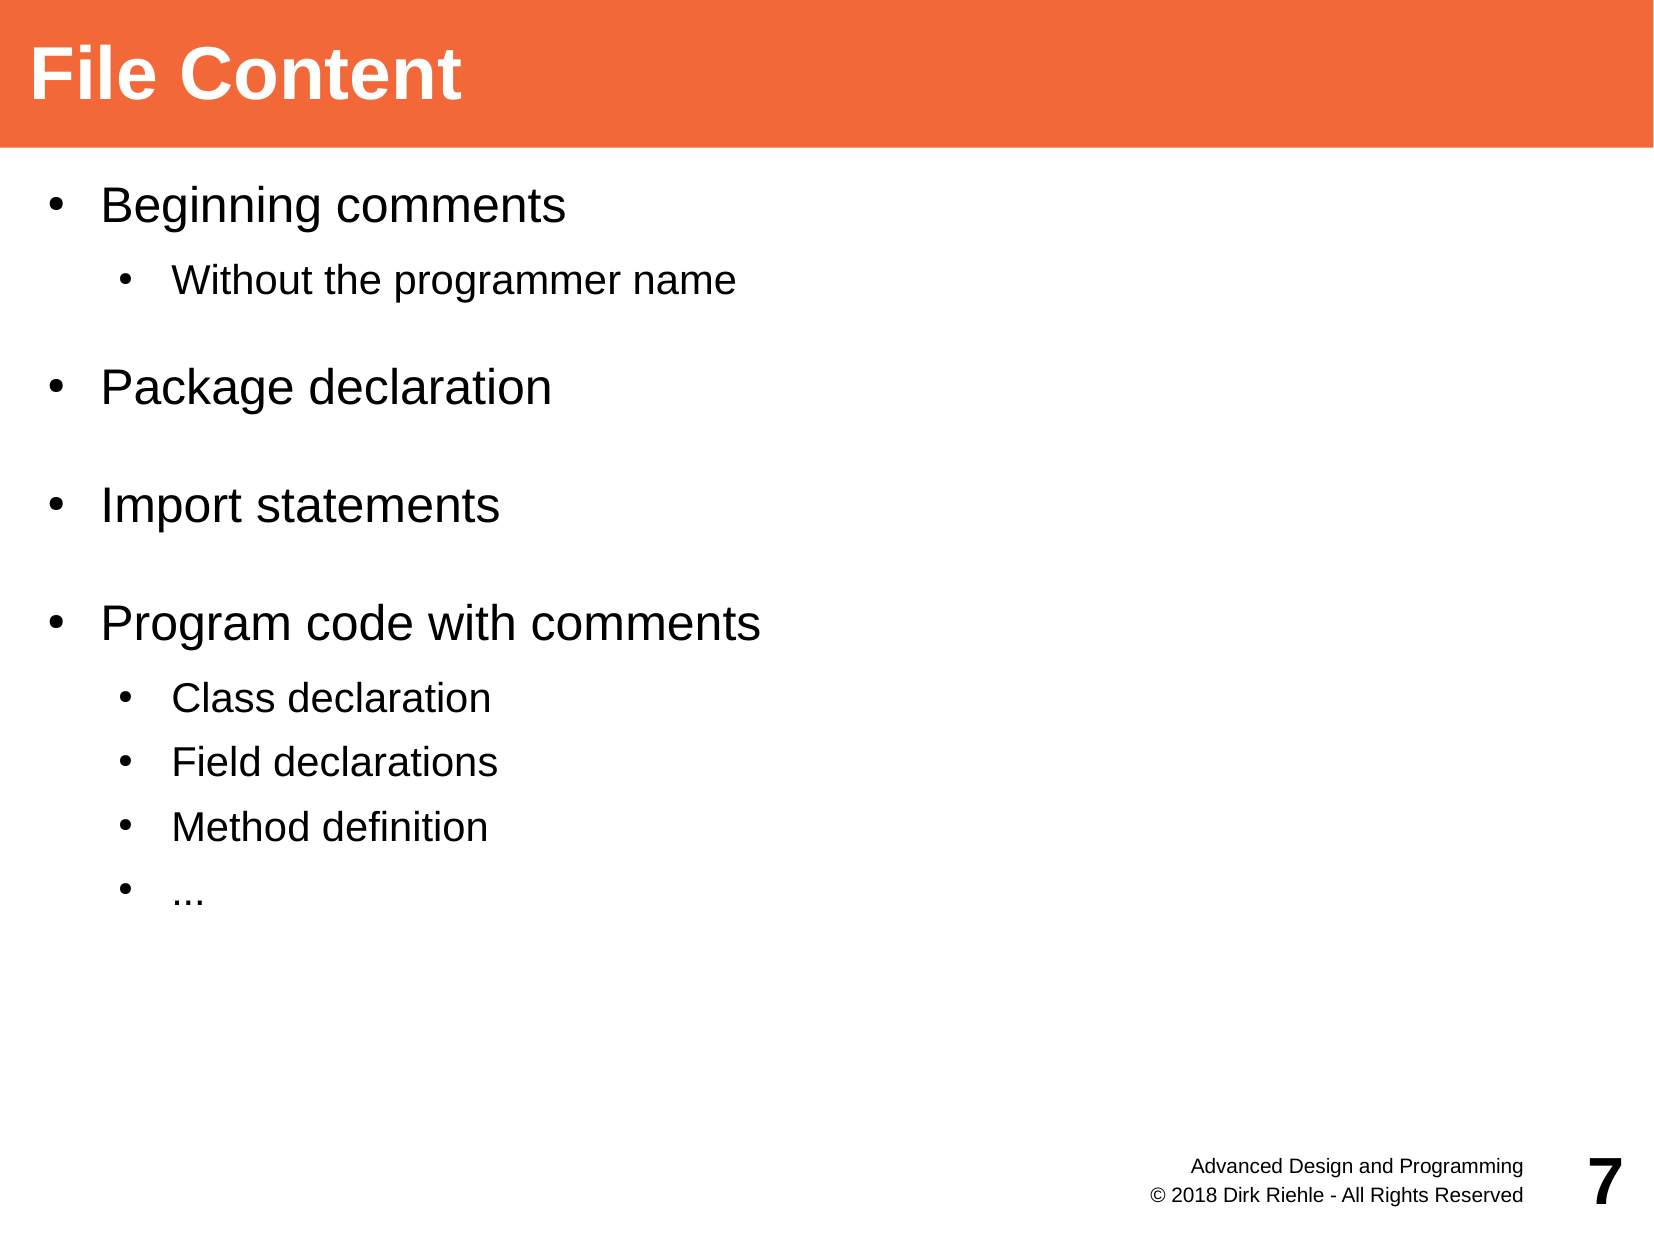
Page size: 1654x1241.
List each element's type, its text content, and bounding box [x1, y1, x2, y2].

title File Content [0, 0, 1654, 148]
list Beginning comments Without the programmer name Package declaration Import statements Program code with comments Class declaration Field declarations Method definition ... [29, 177, 1625, 1063]
